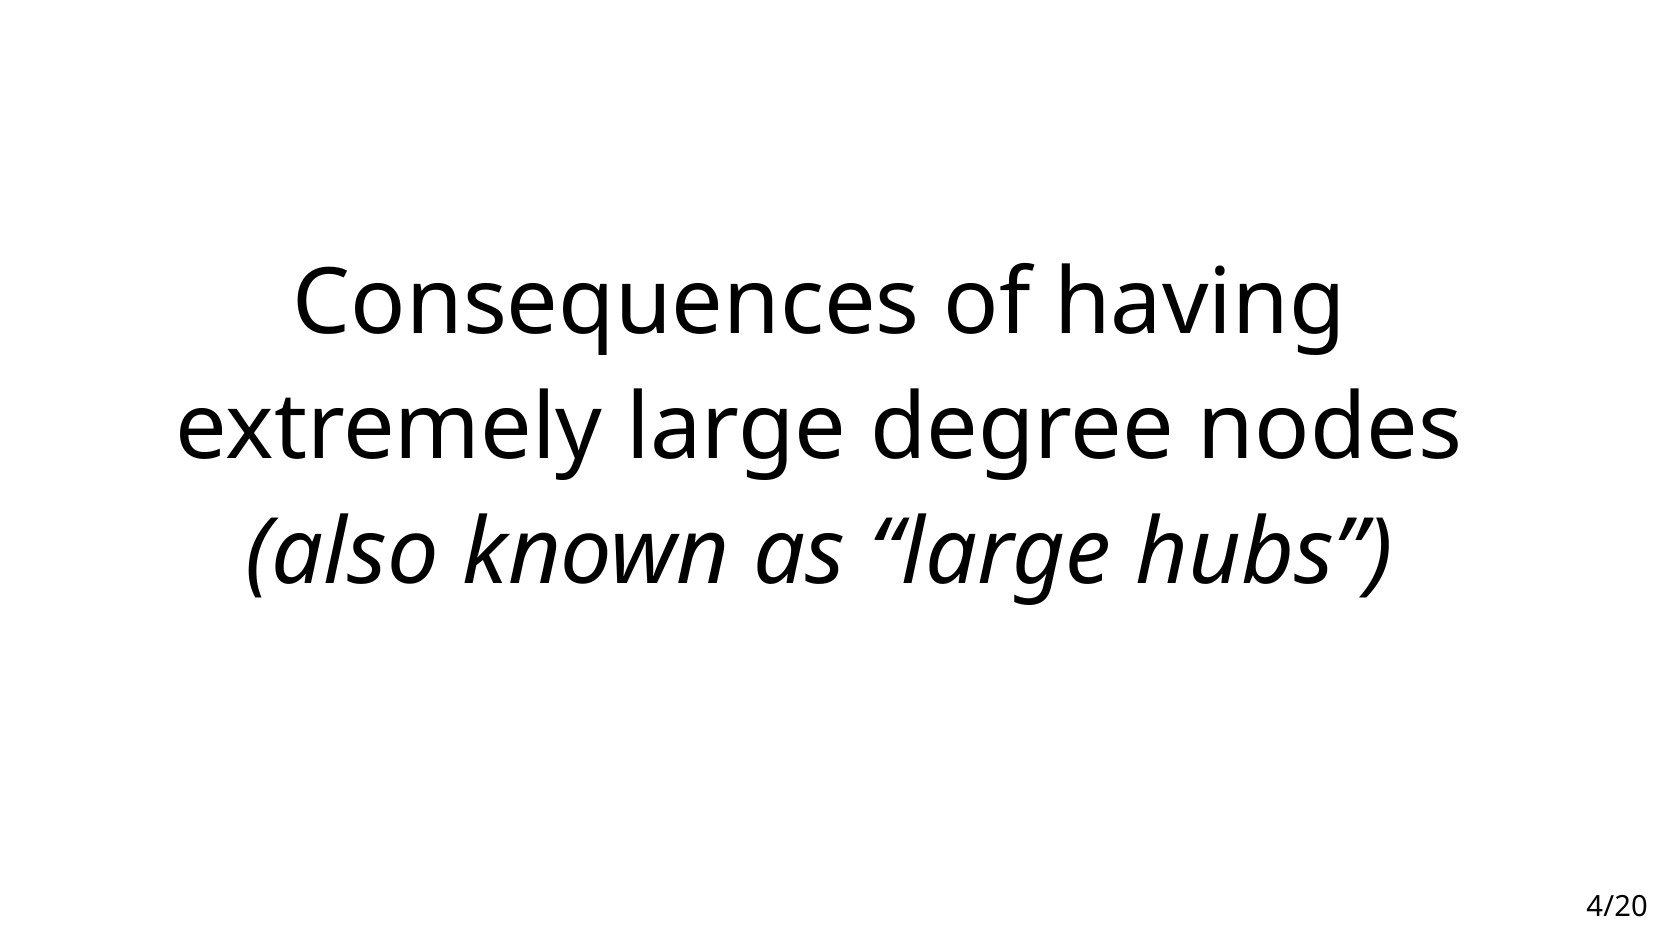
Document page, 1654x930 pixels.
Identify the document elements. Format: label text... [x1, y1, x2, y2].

title Consequences of having extremely large degree nodes (also known as “large hubs”) [75, 229, 1564, 617]
